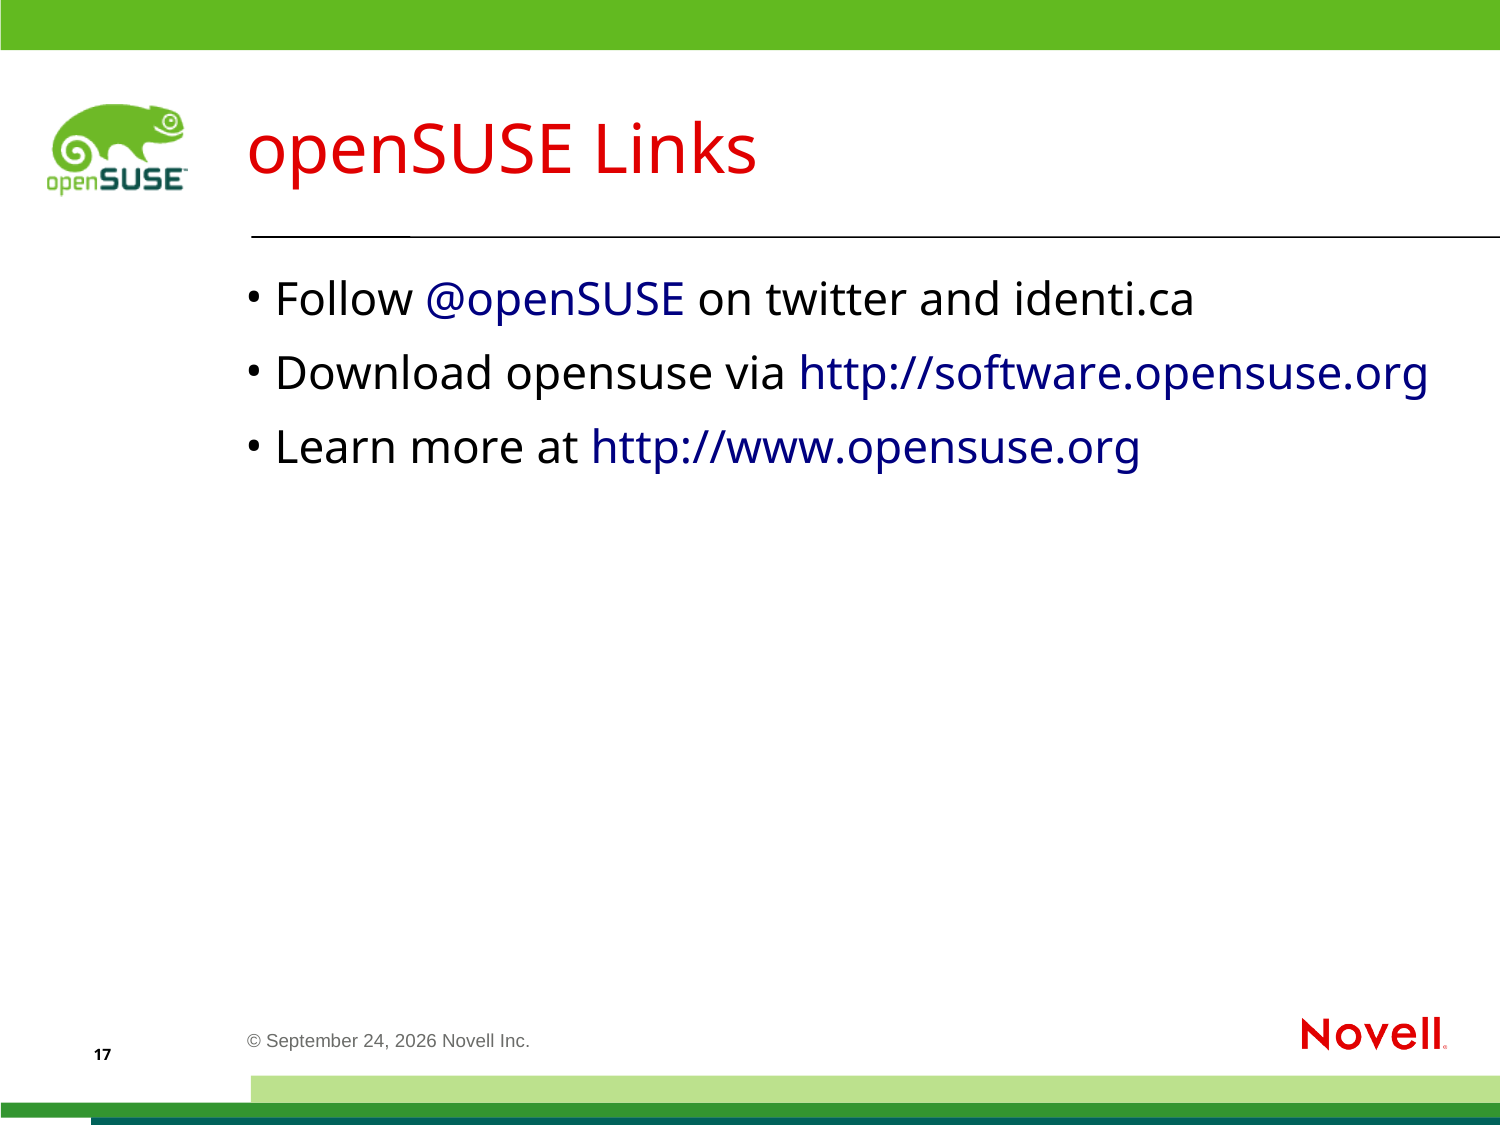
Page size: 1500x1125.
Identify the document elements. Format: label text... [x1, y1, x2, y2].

picture [47, 104, 188, 197]
title openSUSE Links [246, 68, 1409, 231]
picture [1295, 1011, 1453, 1056]
list Follow @openSUSE on twitter and identi.ca Download opensuse via http://software.opensuse.org Learn more at http://www.opensuse.org [245, 267, 1458, 1010]
